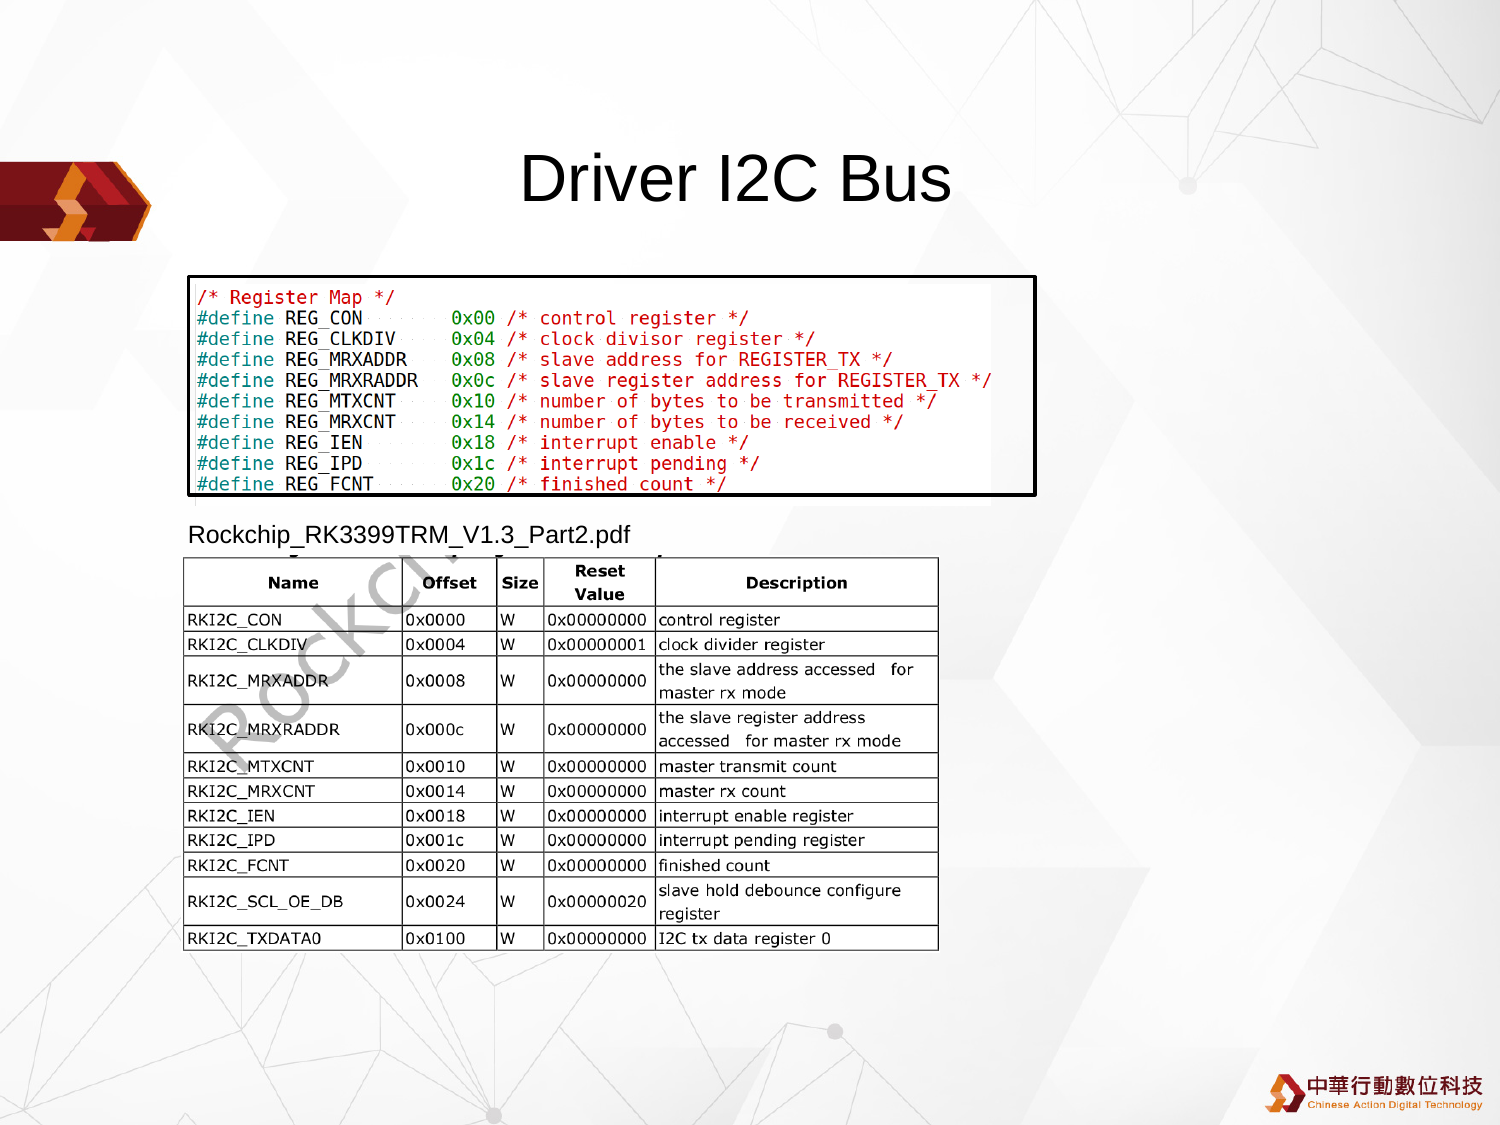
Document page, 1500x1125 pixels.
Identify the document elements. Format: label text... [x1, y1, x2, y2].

title Driver I2C Bus [107, 101, 1367, 255]
picture [0, 0, 1500, 1125]
text_box Rockchip_RK3399TRM_V1.3_Part2.pdf [173, 511, 670, 556]
